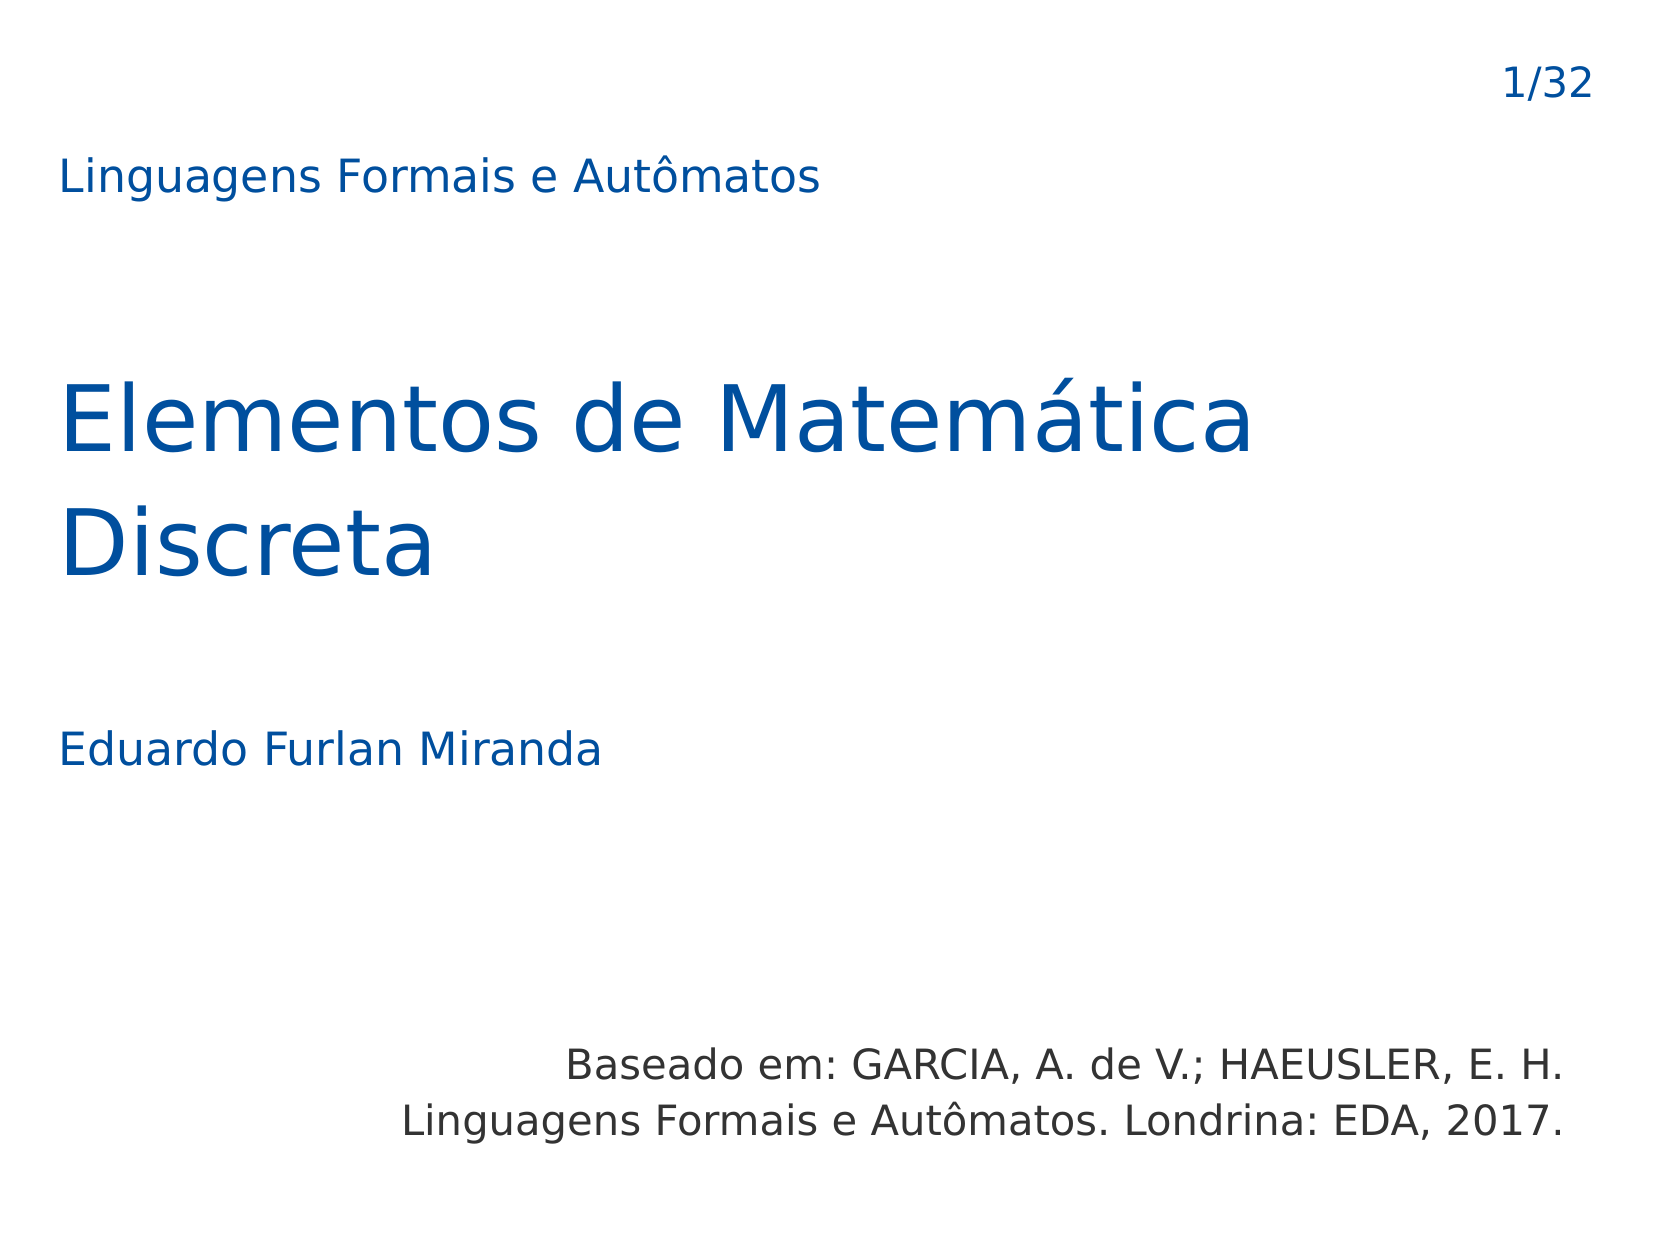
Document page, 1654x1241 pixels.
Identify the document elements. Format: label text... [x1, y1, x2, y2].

list Baseado em: GARCIA, A. de V.; HAEUSLER, E. H. Linguagens Formais e Autômatos. Londrina: EDA, 2017. [366, 1033, 1565, 1211]
list Linguagens Formais e Autômatos Elementos de Matemática Discreta Eduardo Furlan Miranda [59, 141, 1625, 1211]
